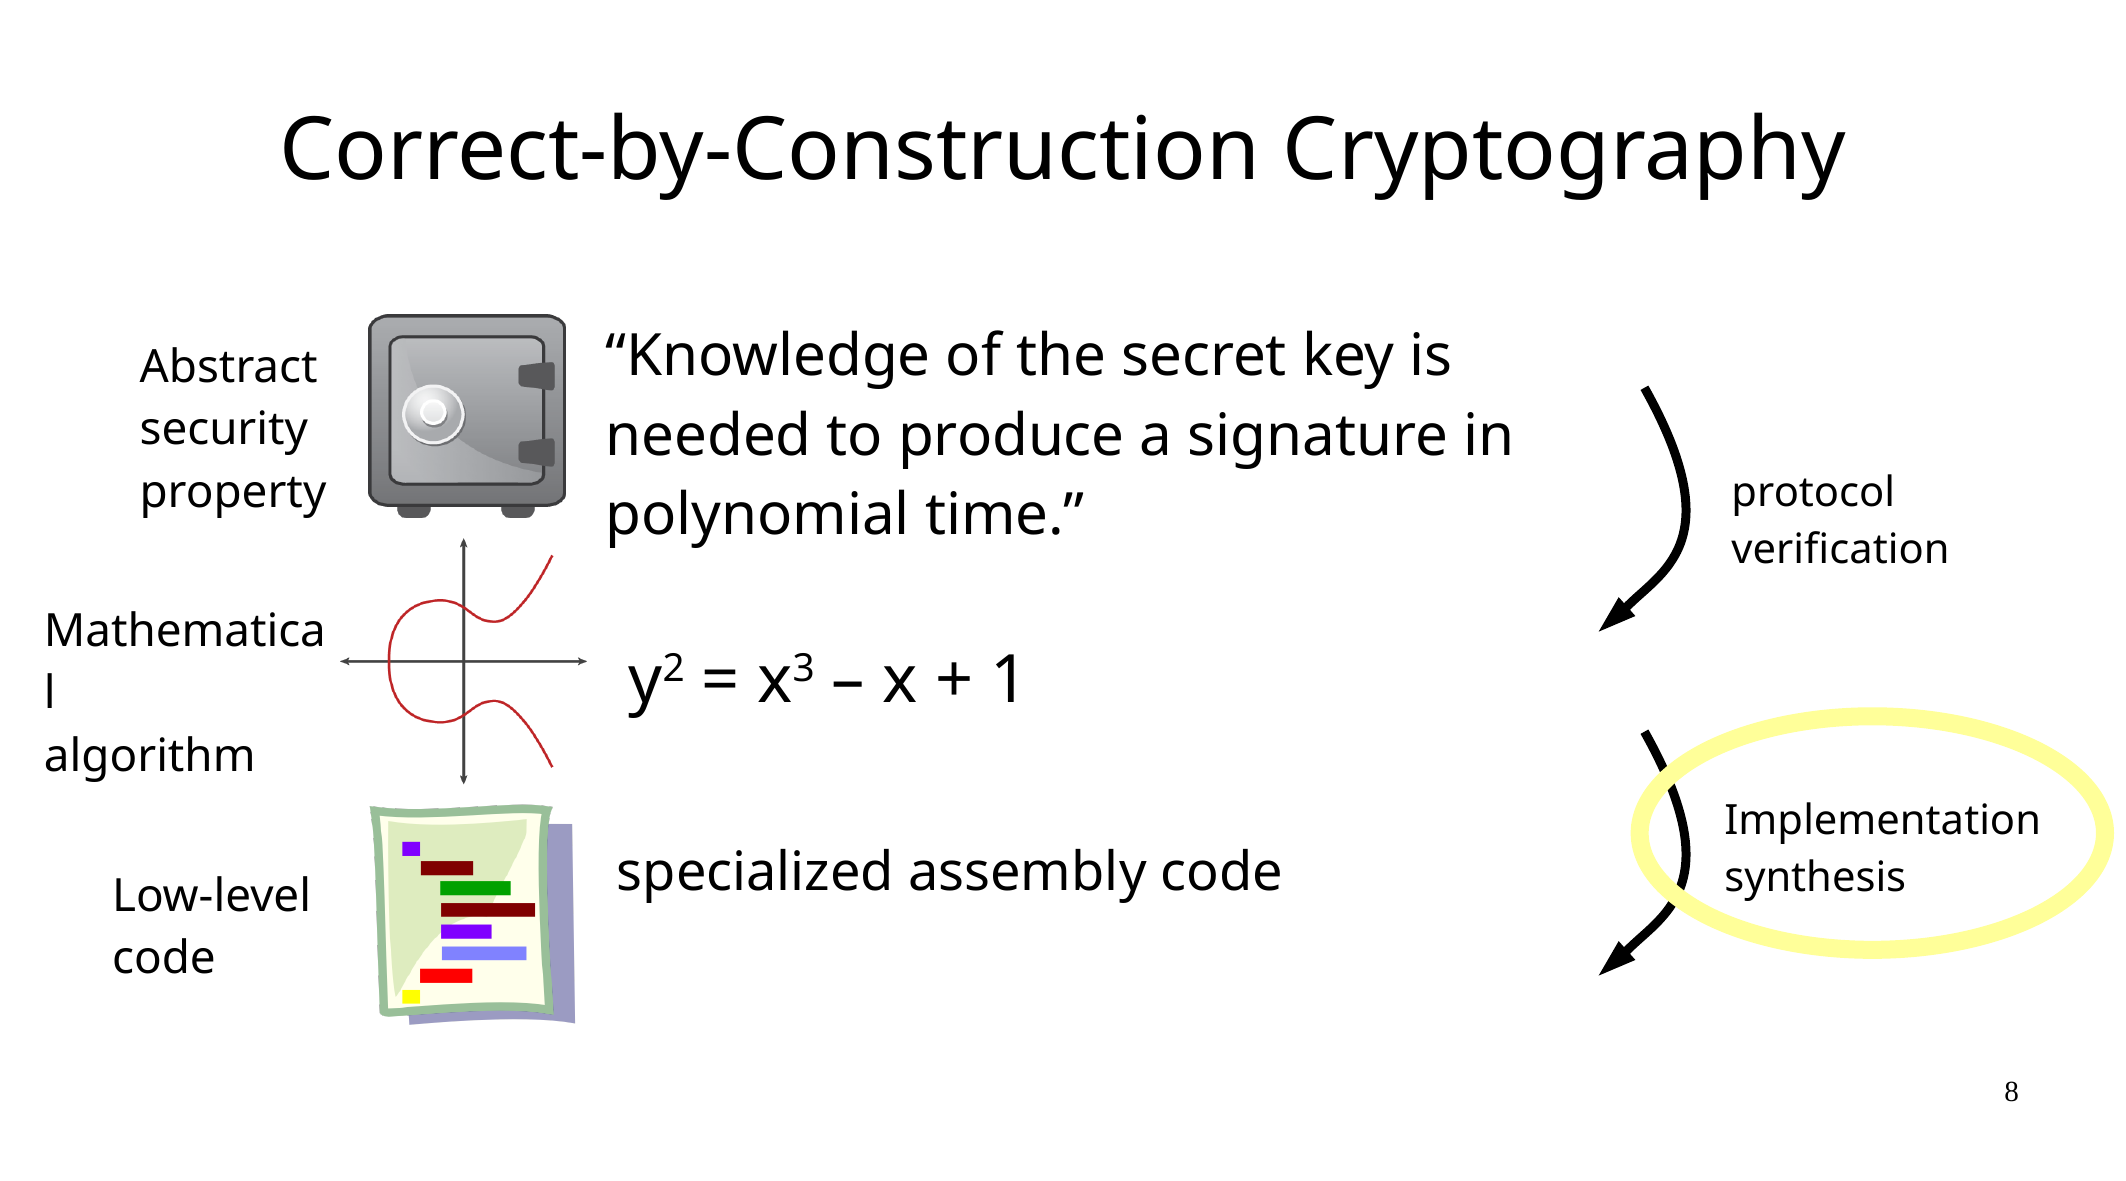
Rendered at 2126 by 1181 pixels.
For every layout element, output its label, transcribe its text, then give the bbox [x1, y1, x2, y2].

picture [355, 802, 587, 1034]
text_box Abstract security property [124, 326, 334, 502]
text_box Implementation synthesis [1709, 782, 2043, 896]
text_box Low-level code [97, 855, 334, 977]
text_box protocol verification [1716, 454, 1956, 568]
picture [368, 314, 566, 518]
text_box “Knowledge of the secret key is needed to produce a signature in polynomial time.” [591, 306, 1681, 526]
text_box Mathematical algorithm [29, 589, 343, 712]
text_box specialized assembly code [602, 825, 1533, 904]
title Correct-by-Construction Cryptography [106, 47, 2020, 245]
text_box y2 = x3 – x + 1 [613, 624, 1034, 719]
picture [340, 538, 587, 785]
